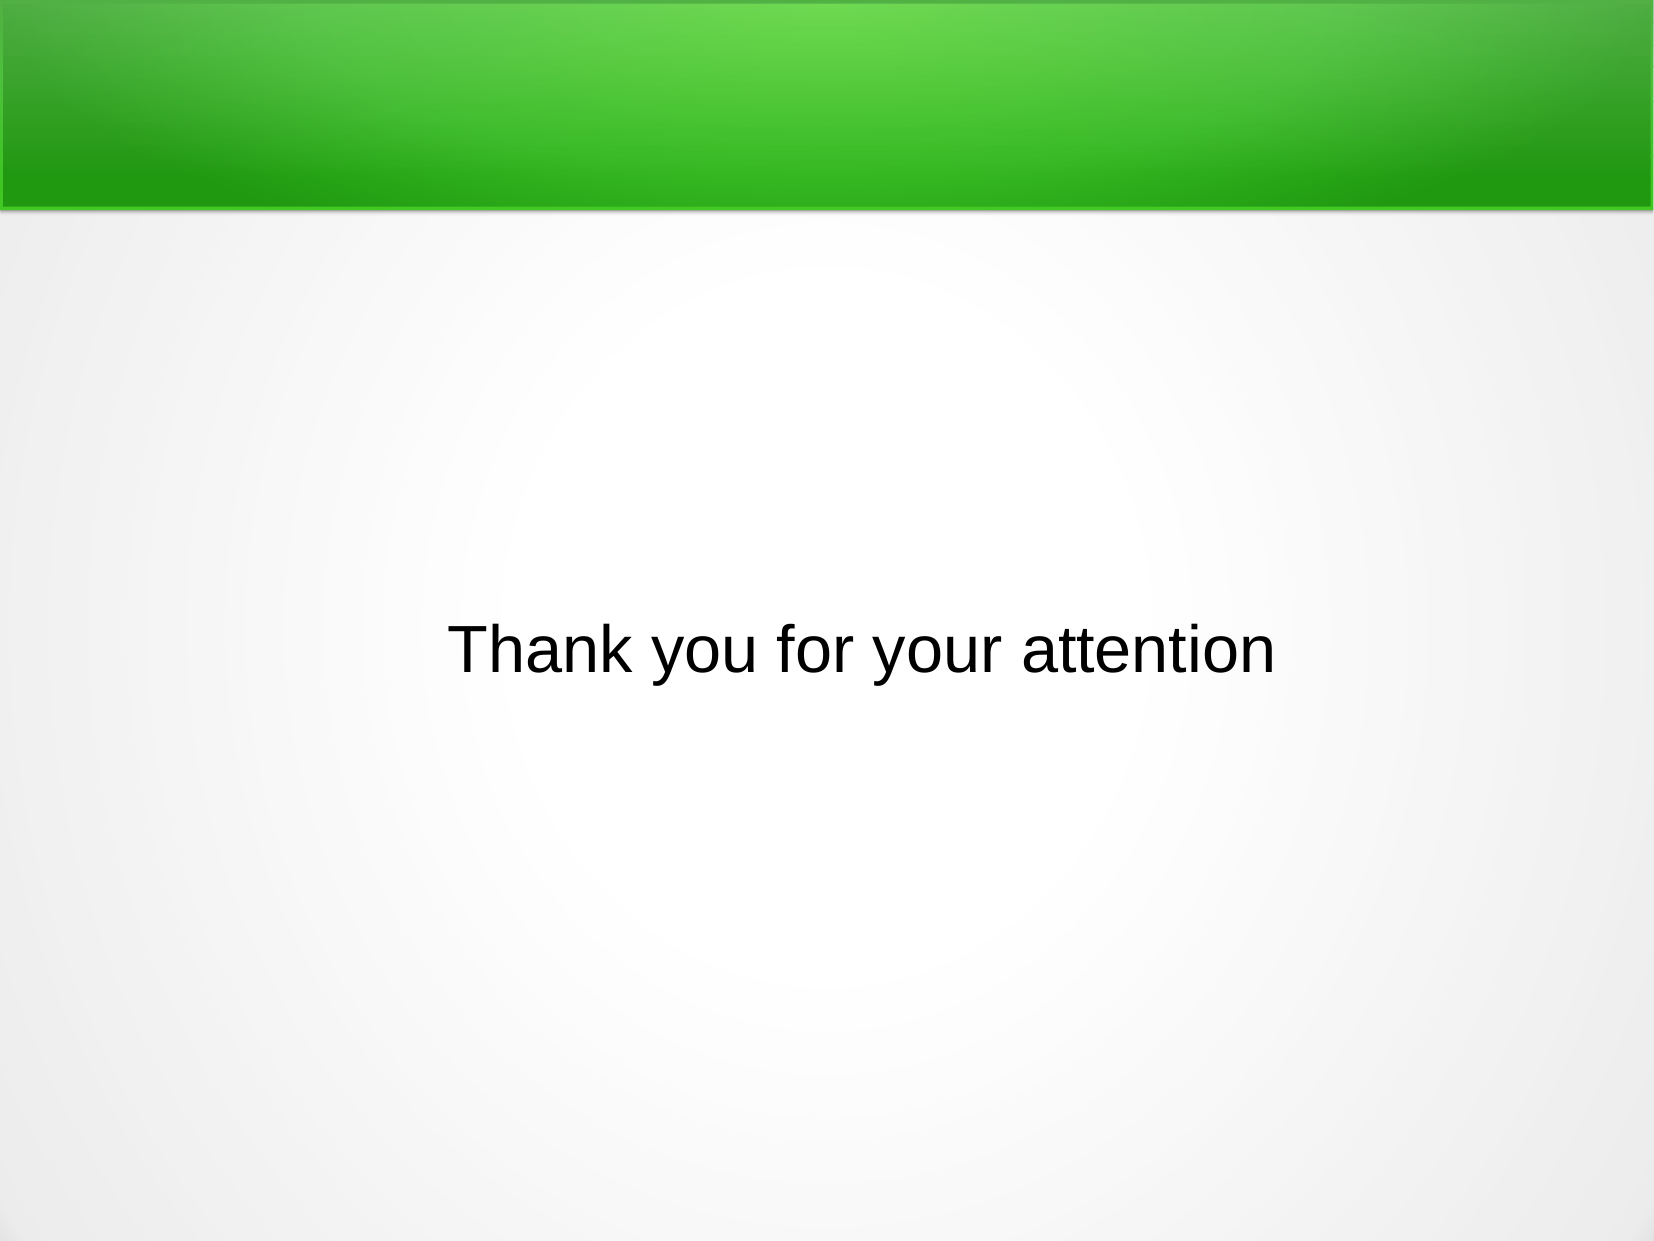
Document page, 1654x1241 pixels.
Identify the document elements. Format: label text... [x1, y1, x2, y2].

list Thank you for your attention [82, 299, 1571, 1019]
